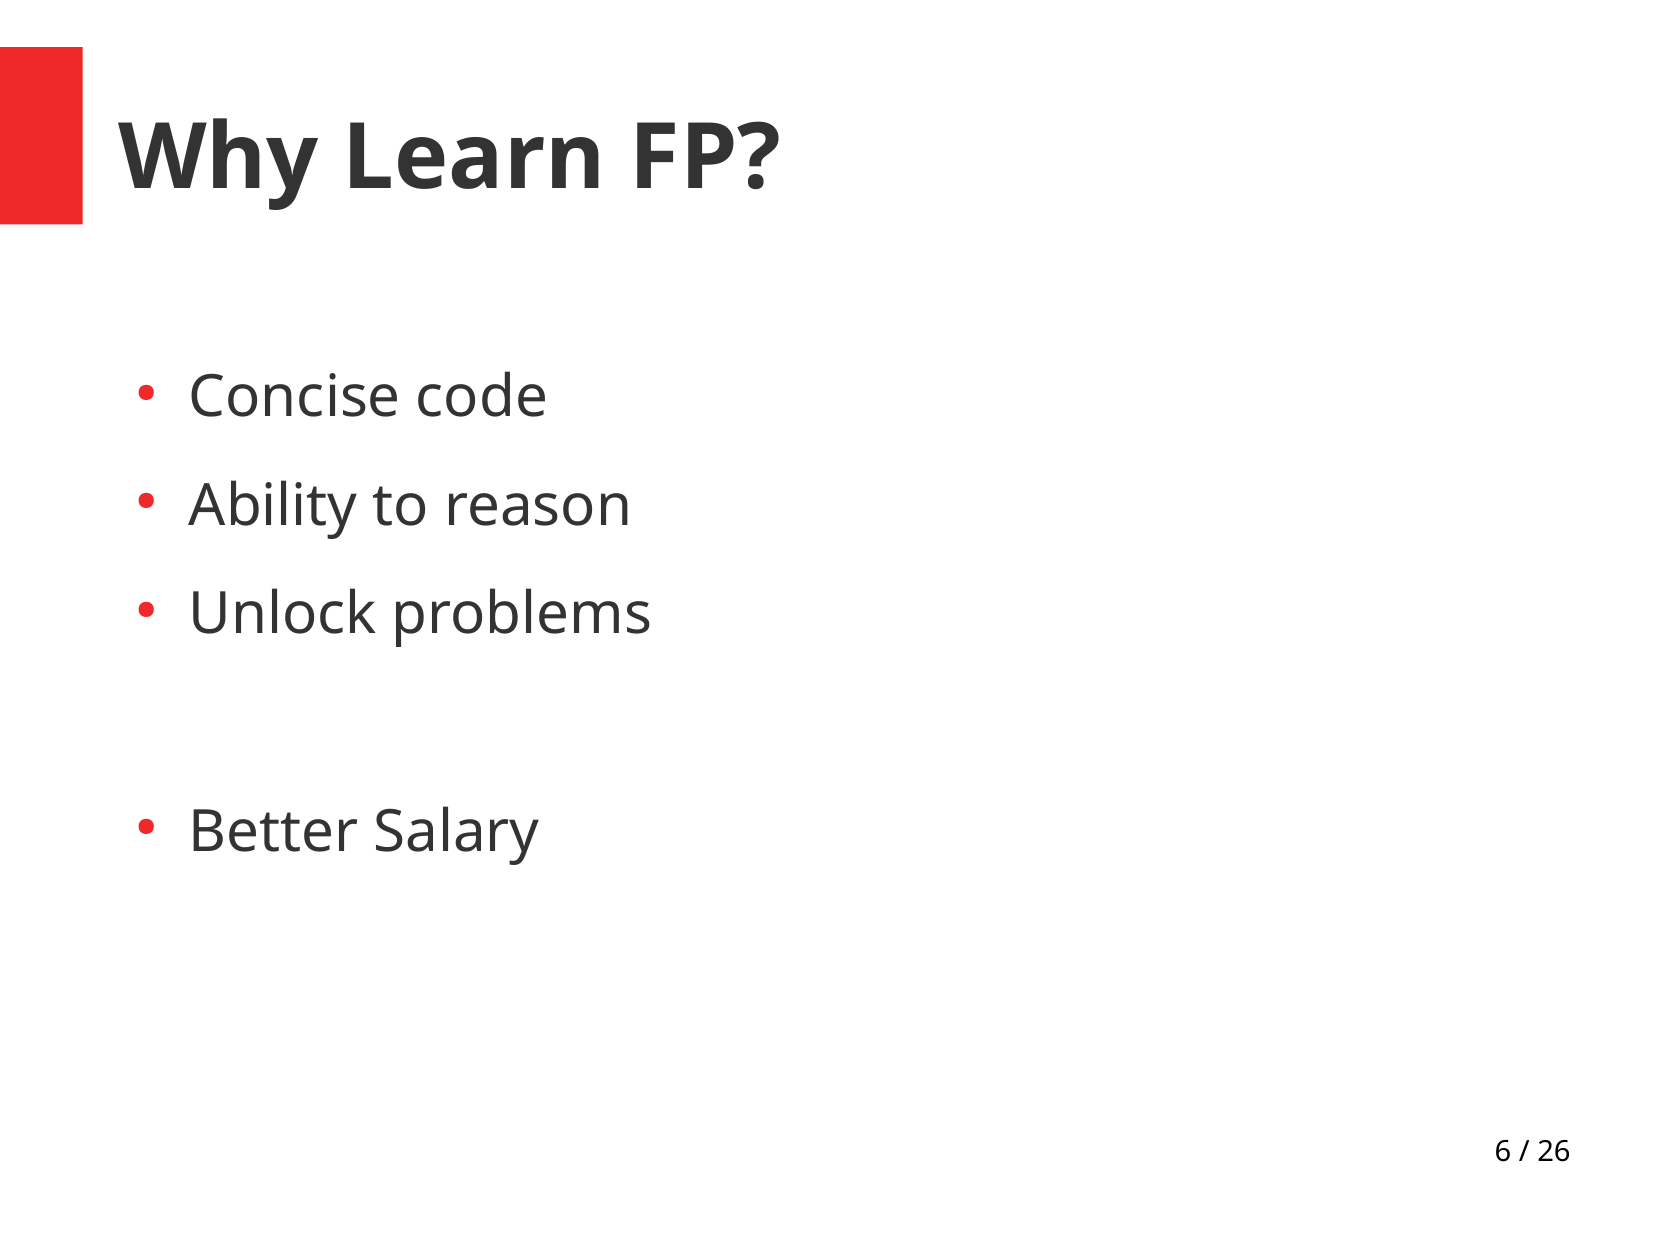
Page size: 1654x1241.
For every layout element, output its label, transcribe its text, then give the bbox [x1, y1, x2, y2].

title Why Learn FP? [118, 49, 1571, 257]
list Concise code Ability to reason Unlock problems Better Salary [118, 354, 1536, 1074]
